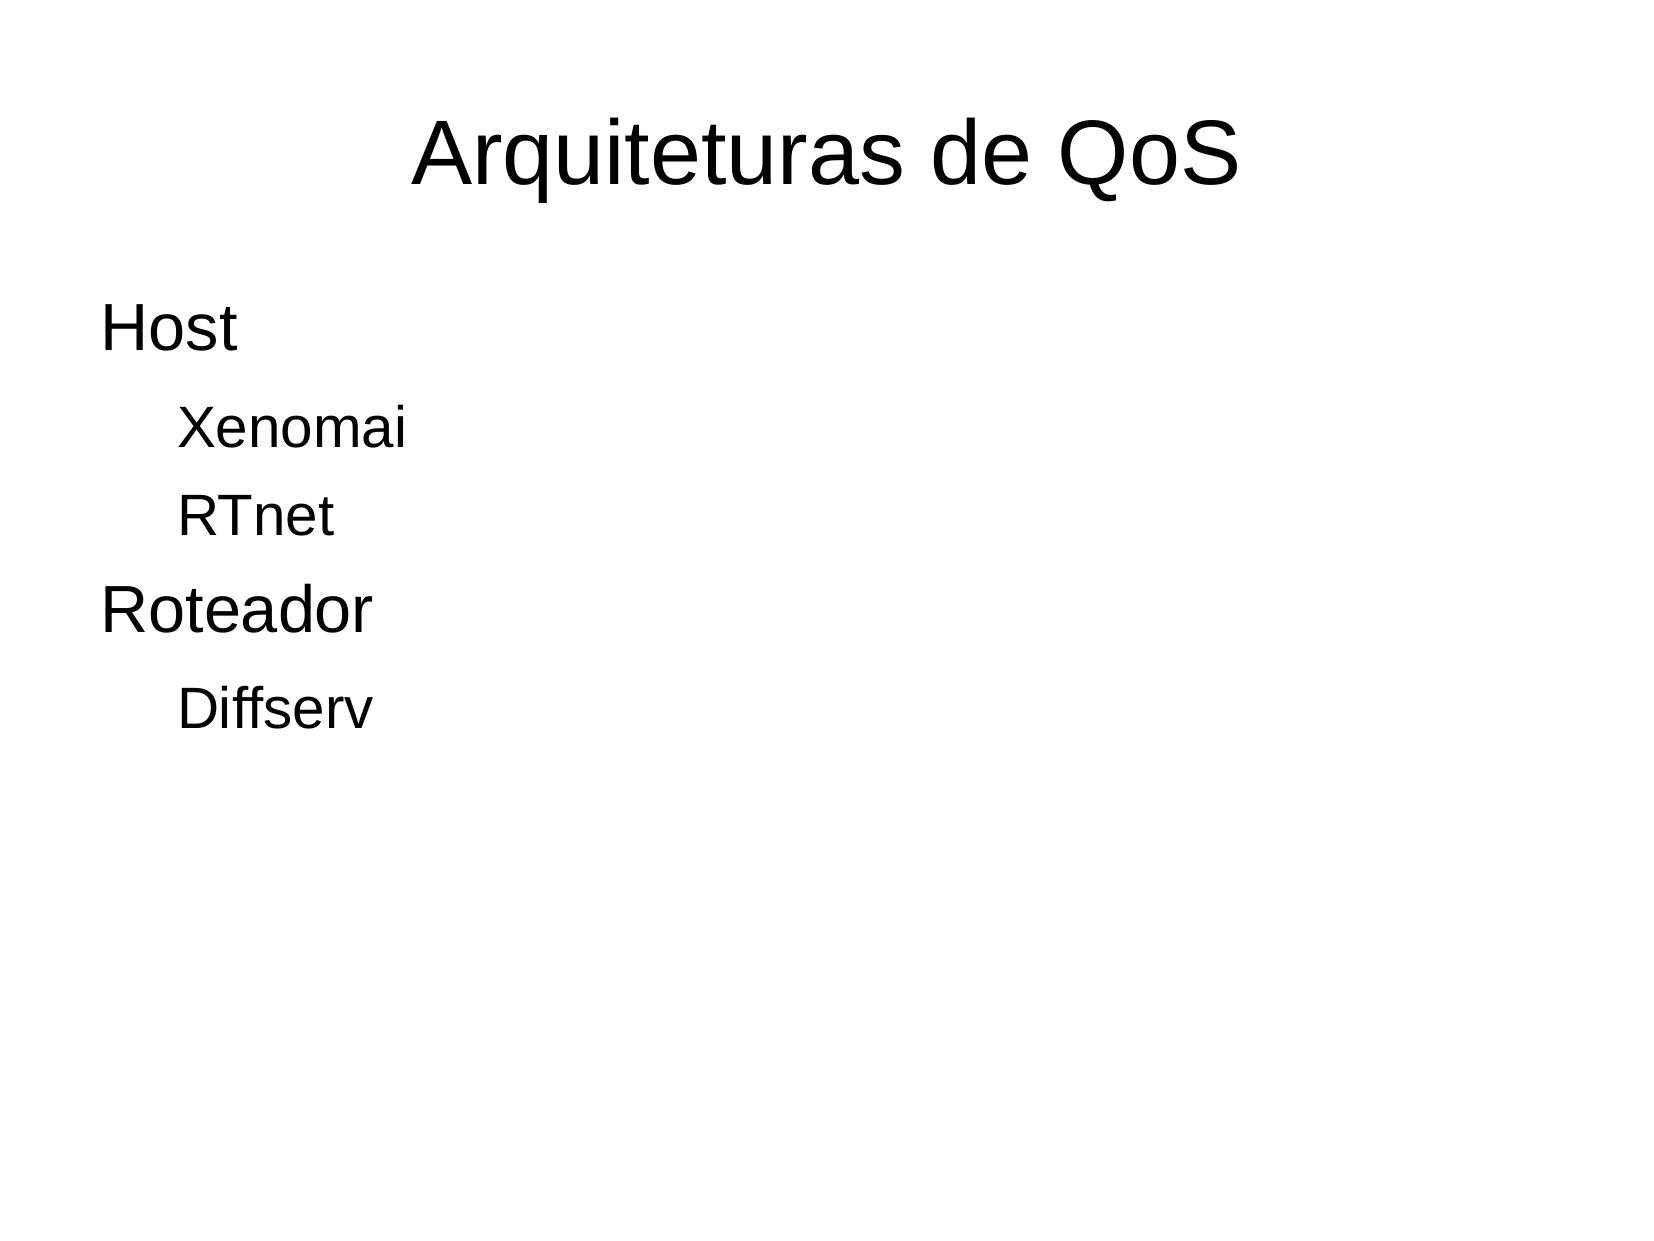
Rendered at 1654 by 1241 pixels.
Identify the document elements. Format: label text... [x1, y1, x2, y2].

list Host Xenomai RTnet Roteador Diffserv [82, 290, 1571, 1094]
title Arquiteturas de QoS [82, 49, 1571, 257]
